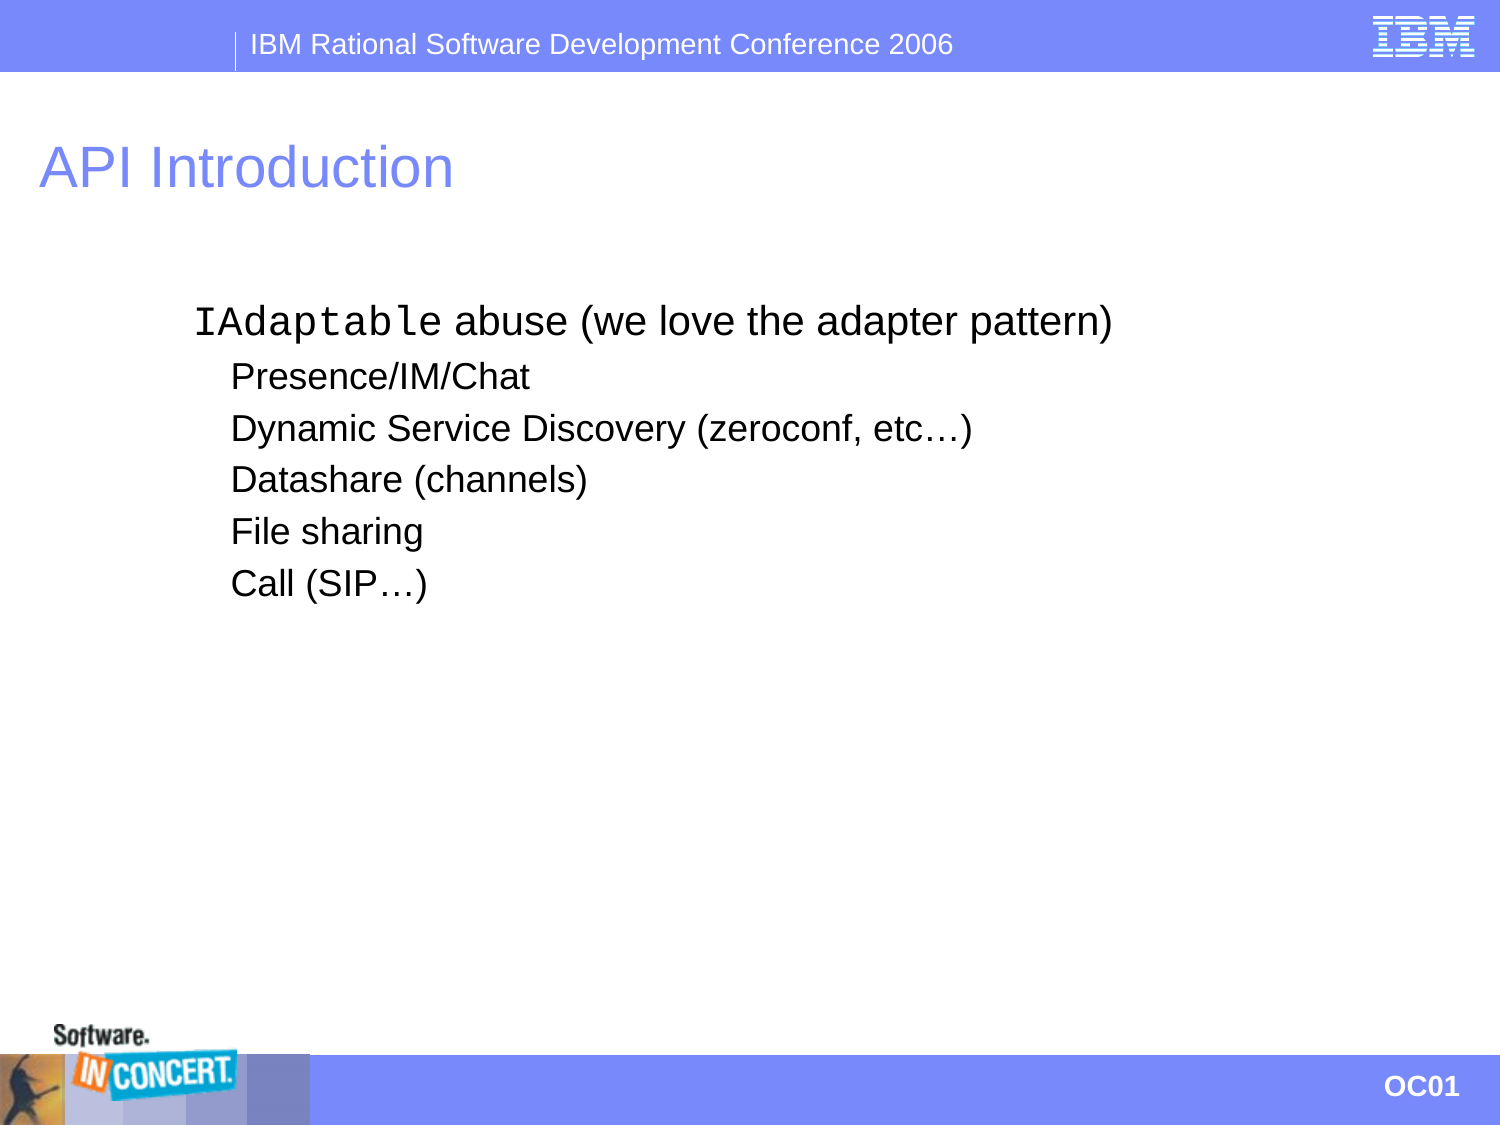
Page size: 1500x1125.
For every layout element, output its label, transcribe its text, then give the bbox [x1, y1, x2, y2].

picture [0, 1024, 310, 1125]
list IAdaptable abuse (we love the adapter pattern) Presence/IM/Chat Dynamic Service Discovery (zeroconf, etc…) Datashare (channels) File sharing Call (SIP…) [178, 291, 1417, 779]
title API Introduction [25, 132, 1415, 211]
